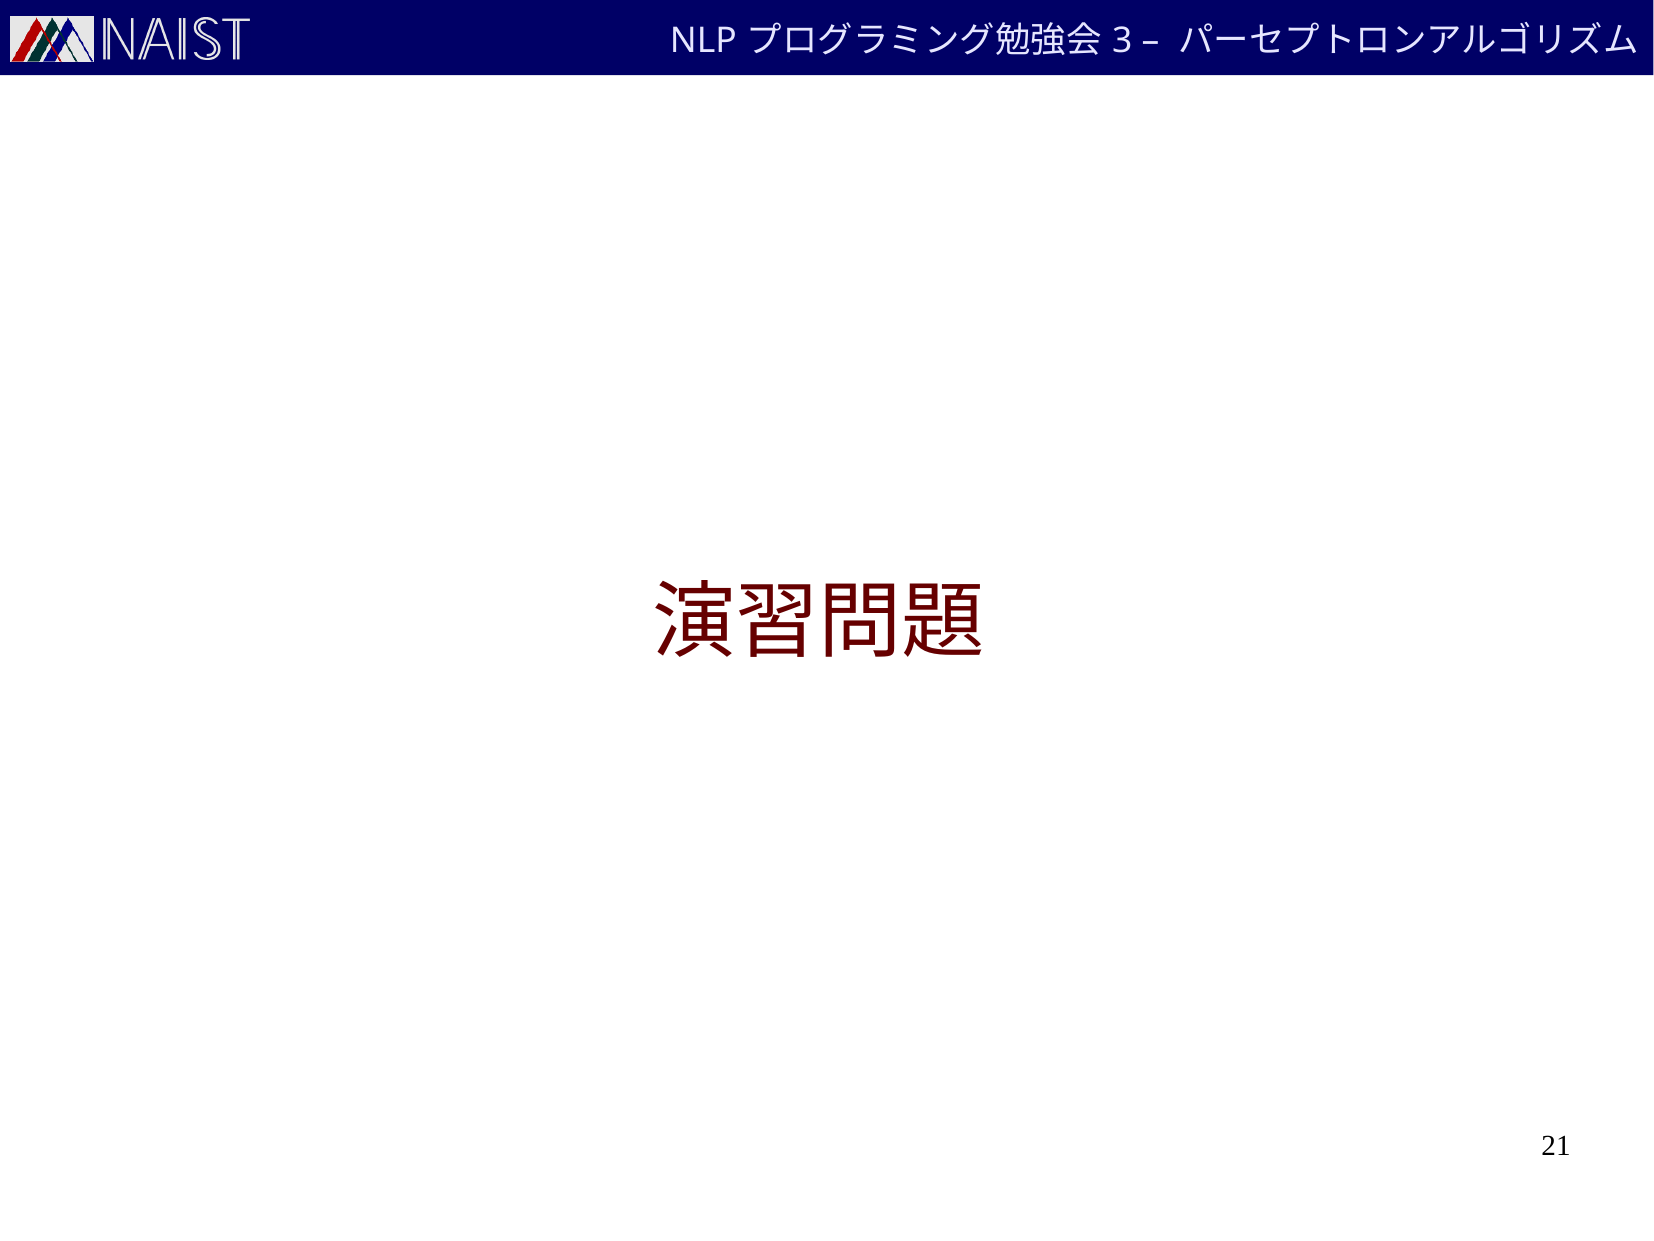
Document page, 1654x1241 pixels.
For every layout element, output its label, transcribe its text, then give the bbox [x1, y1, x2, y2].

picture [102, 17, 251, 60]
picture [10, 16, 94, 62]
title 演習問題 [75, 518, 1564, 710]
